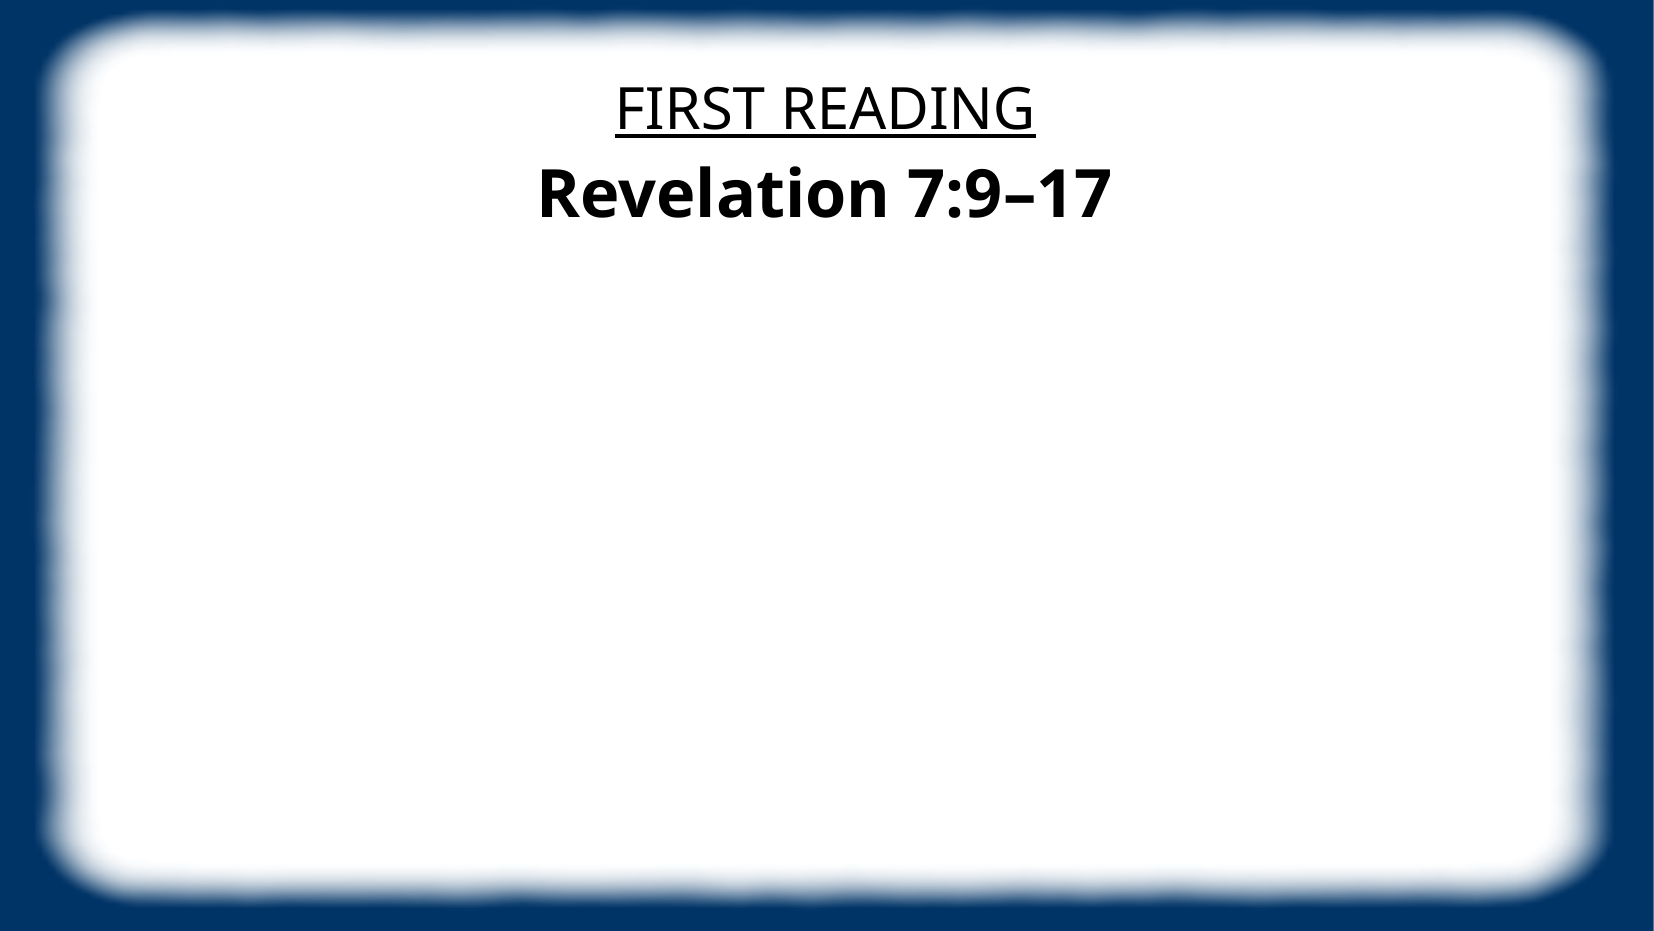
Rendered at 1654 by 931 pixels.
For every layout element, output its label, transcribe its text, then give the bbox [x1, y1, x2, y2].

text_box FIRST READING Revelation 7:9–17 [90, 60, 1561, 241]
picture [0, 0, 1654, 931]
